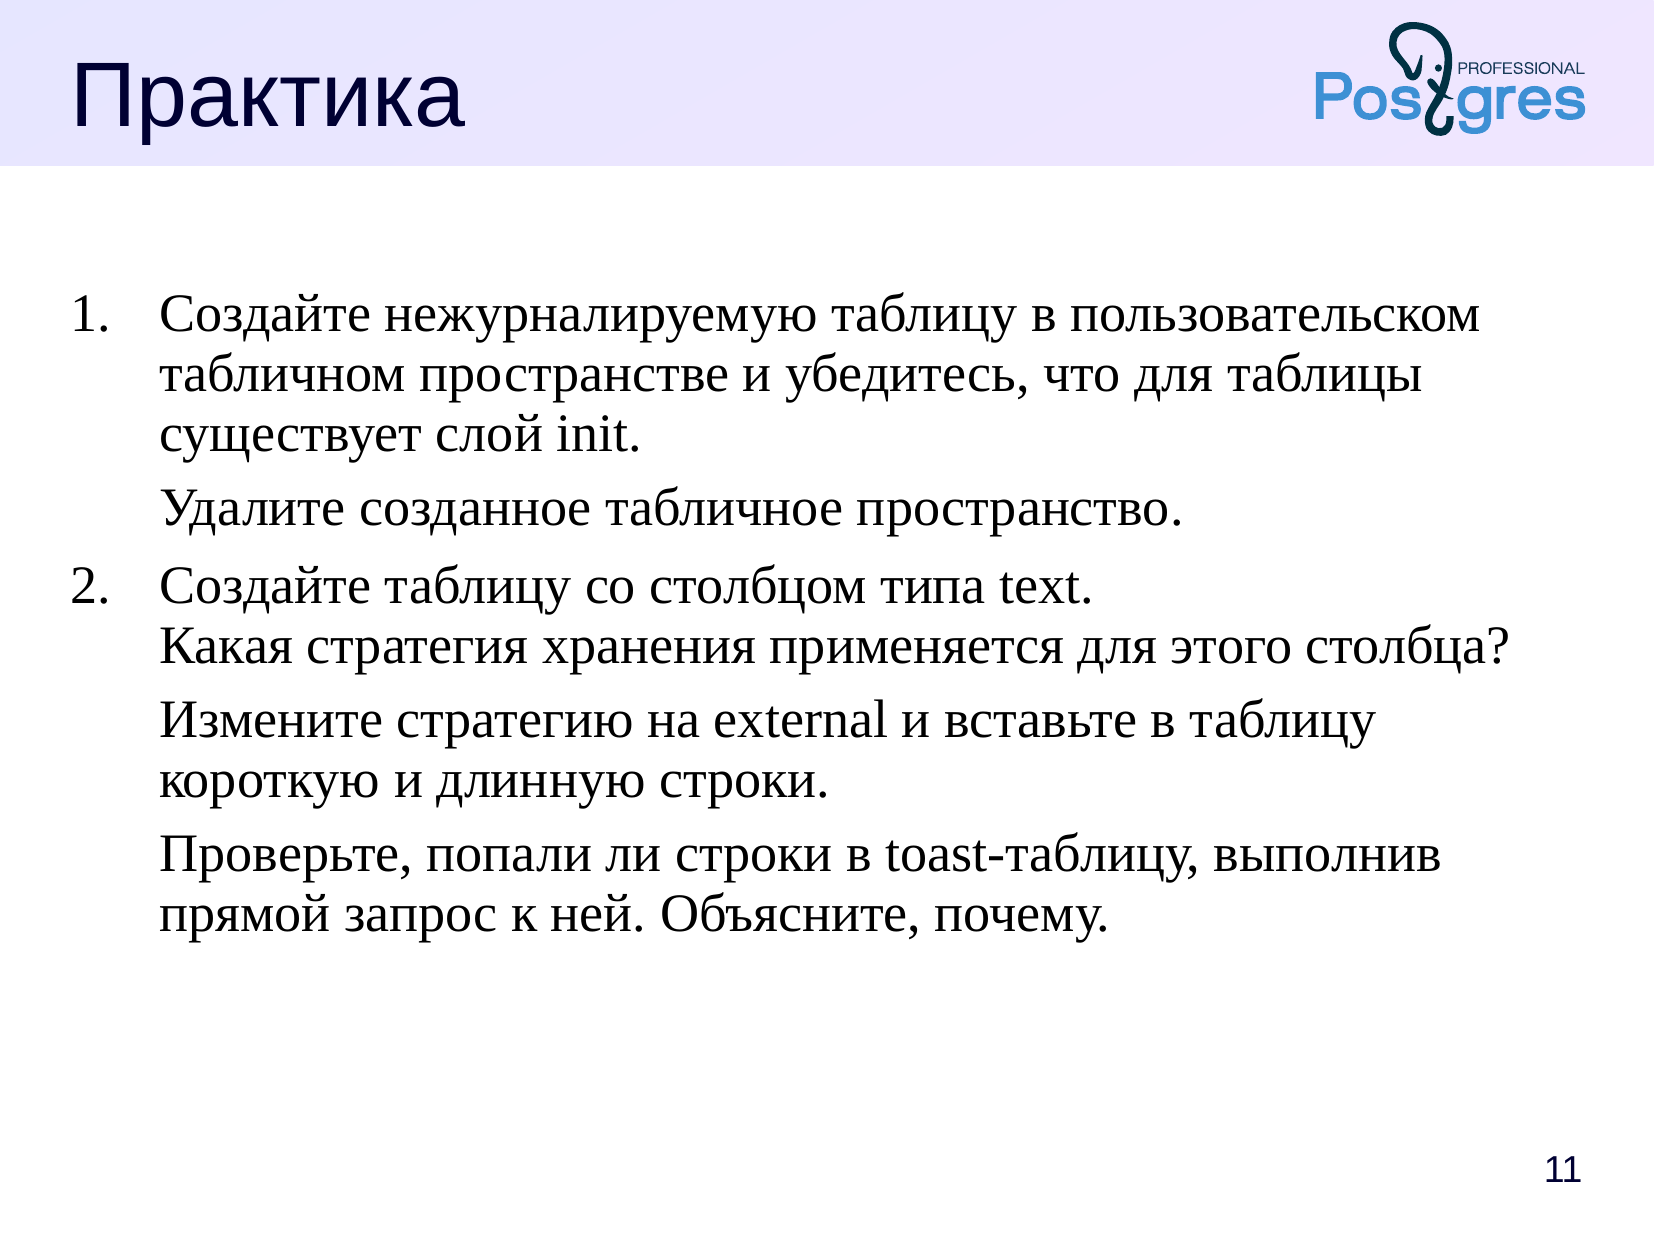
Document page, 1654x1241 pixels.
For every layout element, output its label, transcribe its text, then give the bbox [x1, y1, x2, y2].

list Создайте нежурналируемую таблицу в пользовательском табличном пространстве и убедитесь, что для таблицы существует слой init. Удалите созданное табличное пространство. Создайте таблицу со столбцом типа text. Какая стратегия хранения применяется для этого столбца? Измените стратегию на external и вставьте в таблицу короткую и длинную строки. Проверьте, попали ли строки в toast-таблицу, выполнив прямой запрос к ней. Объясните, почему. [70, 283, 1583, 1134]
title Практика [70, 43, 1241, 147]
